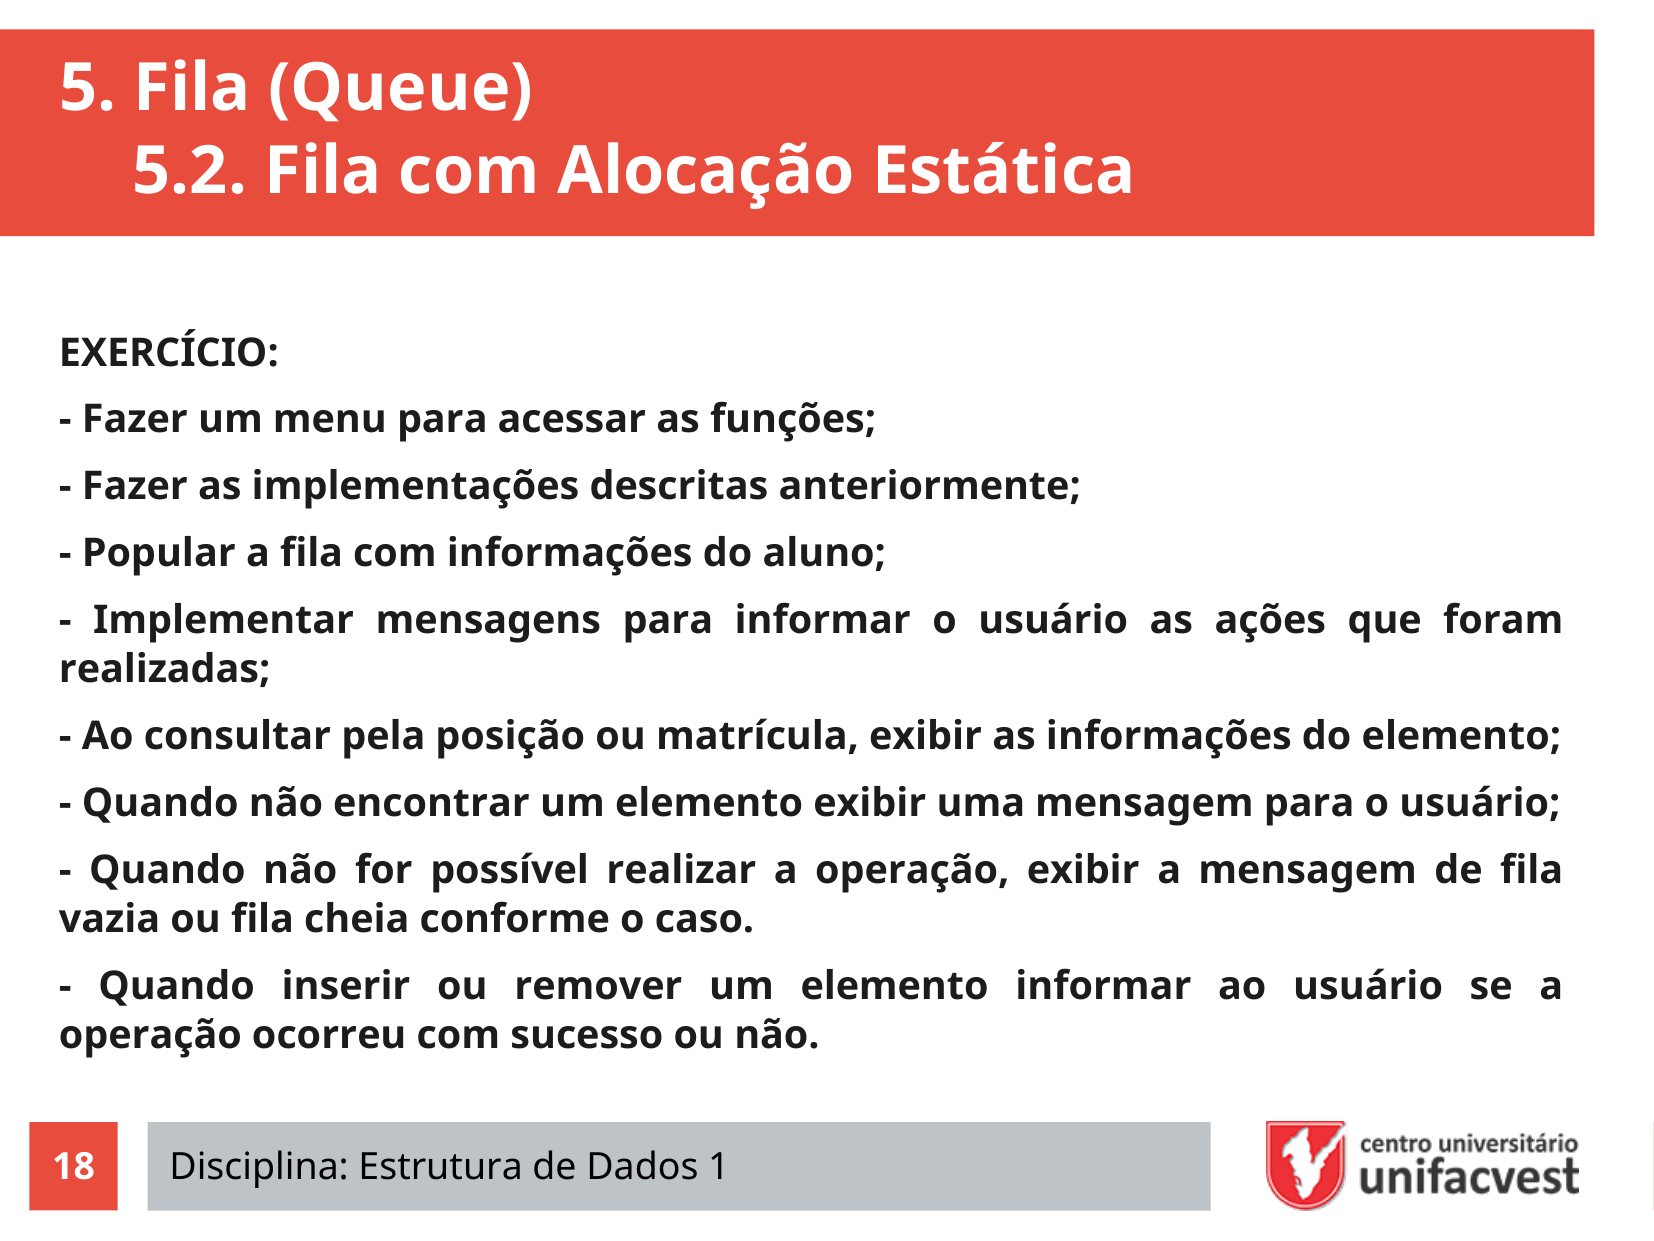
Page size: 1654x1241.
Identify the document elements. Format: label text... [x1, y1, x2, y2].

text_box Disciplina: Estrutura de Dados 1 [154, 1132, 1205, 1196]
list EXERCÍCIO: - Fazer um menu para acessar as funções; - Fazer as implementações descritas anteriormente; - Popular a fila com informações do aluno; - Implementar mensagens para informar o usuário as ações que foram realizadas; - Ao consultar pela posição ou matrícula, exibir as informações do elemento; - Quando não encontrar um elemento exibir uma mensagem para o usuário; - Quando não for possível realizar a operação, exibir a mensagem de fila vazia ou fila cheia conforme o caso. - Quando inserir ou remover um elemento informar ao usuário se a operação ocorreu com sucesso ou não. [59, 324, 1566, 1093]
text_box [1238, 1120, 1654, 1212]
title 5. Fila (Queue) 5.2. Fila com Alocação Estática [59, 59, 1595, 207]
picture [1266, 1121, 1579, 1211]
